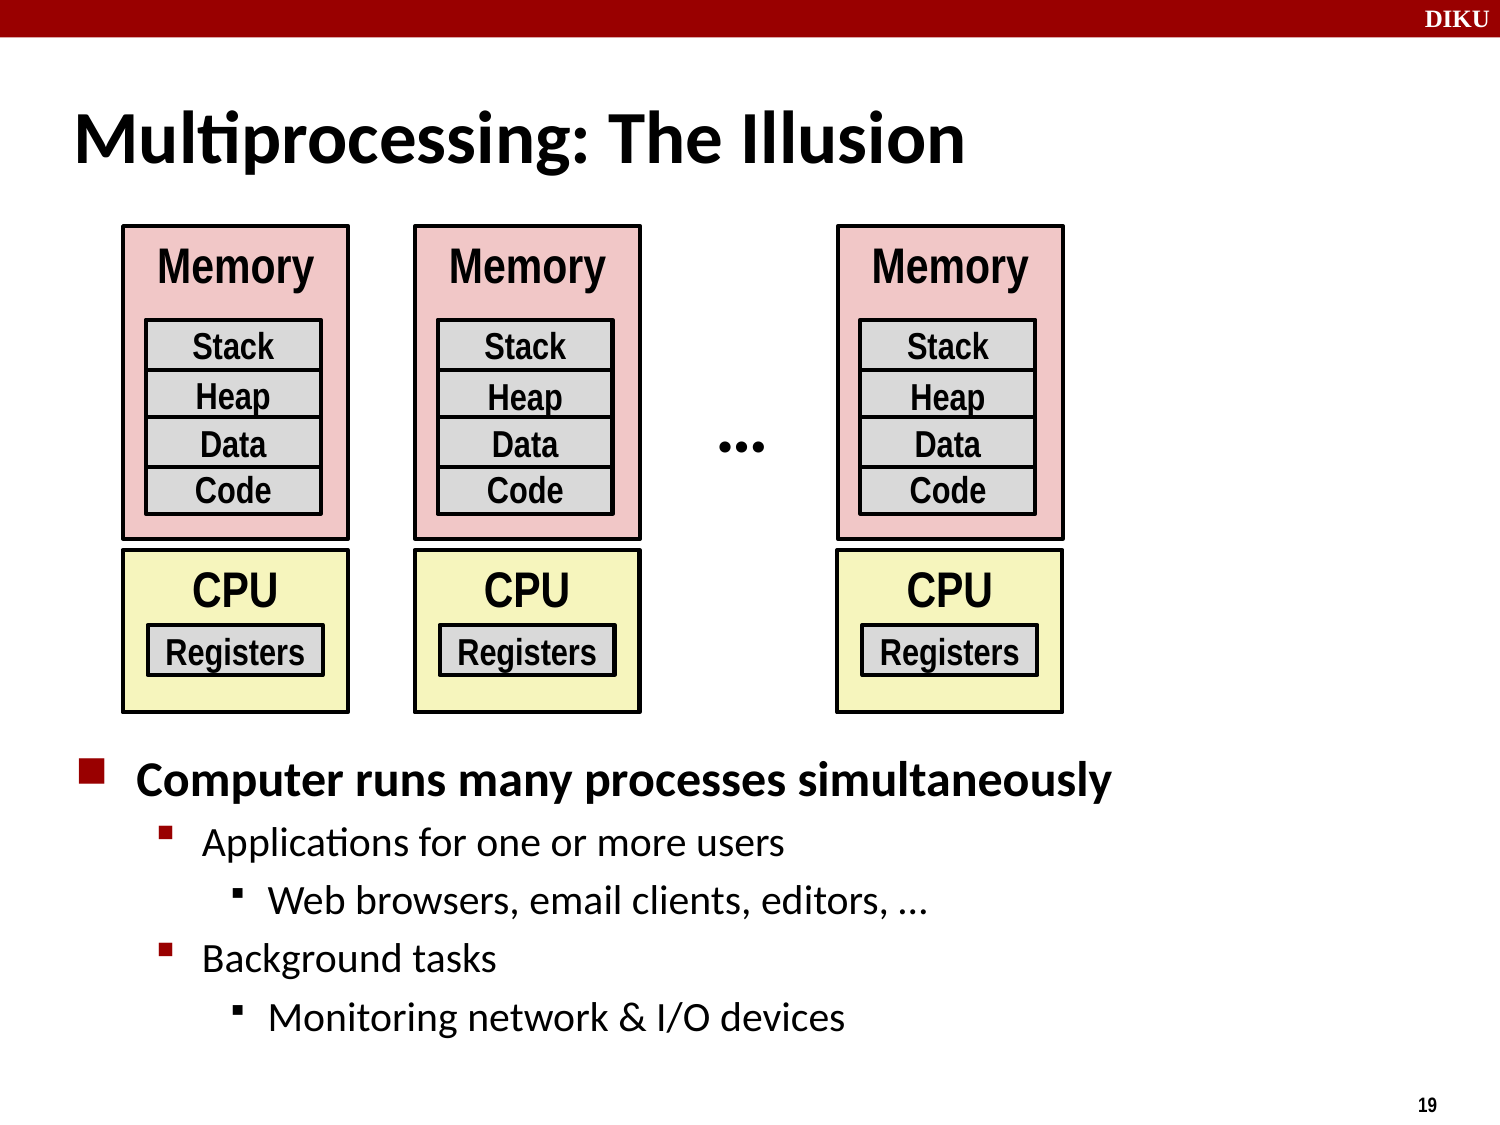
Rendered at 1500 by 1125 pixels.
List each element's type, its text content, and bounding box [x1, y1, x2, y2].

text_box CPU [122, 549, 348, 713]
text_box Heap [437, 369, 613, 417]
text_box CPU [837, 549, 1063, 713]
text_box Heap [257, 392, 264, 406]
text_box CPU [414, 549, 640, 713]
text_box Stack [437, 319, 613, 369]
text_box … [700, 369, 784, 475]
text_box Registers [439, 624, 615, 675]
title Multiprocessing: The Illusion [58, 71, 1304, 197]
text_box Memory [837, 226, 1063, 539]
text_box Stack [860, 319, 1036, 369]
text_box Stack [145, 319, 321, 369]
list Computer runs many processes simultaneously Applications for one or more users Web browsers, email clients, editors, … Background tasks Monitoring network & I/O devices [65, 738, 1361, 1063]
text_box Heap [860, 369, 1036, 417]
text_box Data [860, 417, 1036, 468]
text_box Code [437, 468, 613, 514]
text_box Memory [123, 226, 349, 539]
text_box Heap [145, 369, 321, 417]
text_box Registers [147, 624, 323, 675]
text_box Heap [972, 393, 979, 407]
text_box Registers [862, 624, 1038, 675]
text_box Data [145, 417, 321, 468]
text_box Code [860, 468, 1036, 514]
text_box Heap [550, 393, 557, 407]
text_box Data [437, 417, 613, 468]
text_box Memory [415, 226, 641, 539]
text_box Code [145, 468, 321, 514]
